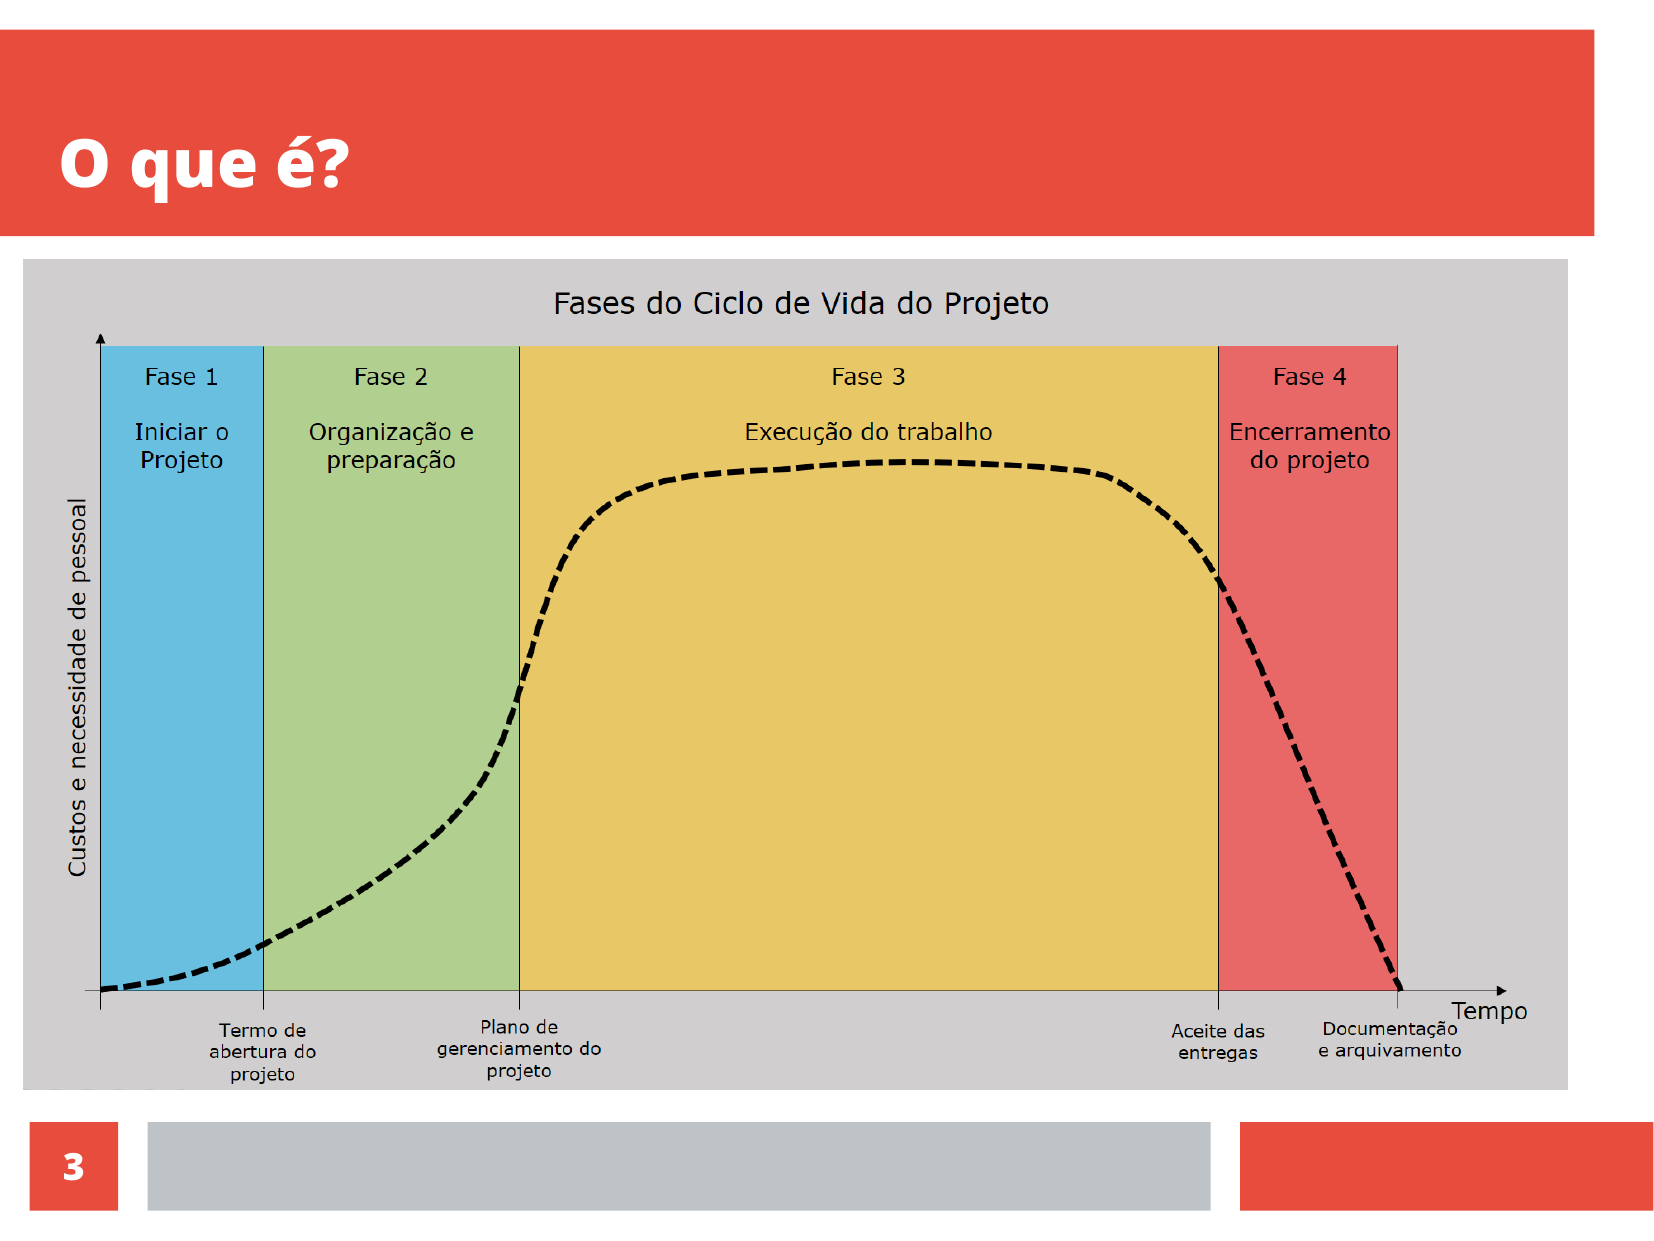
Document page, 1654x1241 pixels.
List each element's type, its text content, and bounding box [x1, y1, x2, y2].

picture [23, 259, 1568, 1090]
title O que é? [59, 59, 1595, 207]
